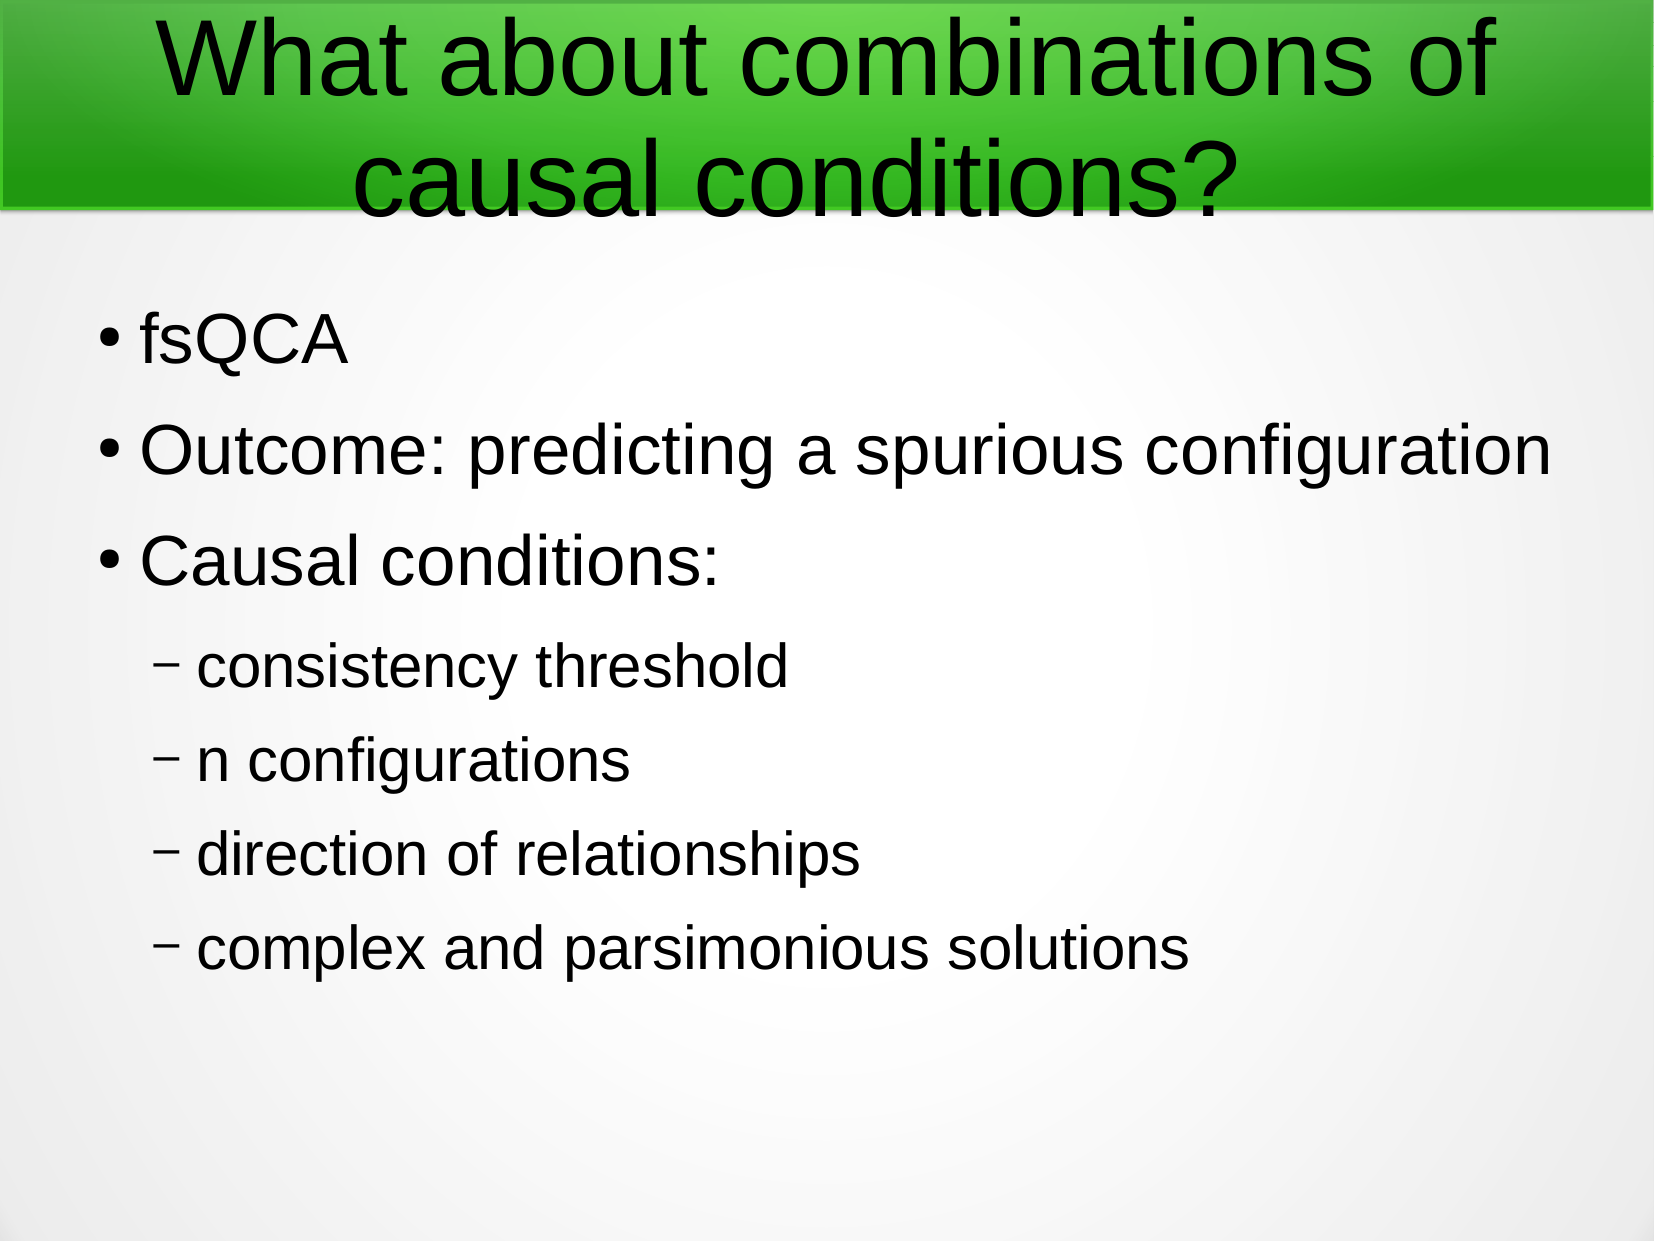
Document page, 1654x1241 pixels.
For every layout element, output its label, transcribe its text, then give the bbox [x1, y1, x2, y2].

title What about combinations of causal conditions? [82, 0, 1571, 240]
list fsQCA Outcome: predicting a spurious configuration Causal conditions: consistency threshold n configurations direction of relationships complex and parsimonious solutions [82, 299, 1571, 1019]
